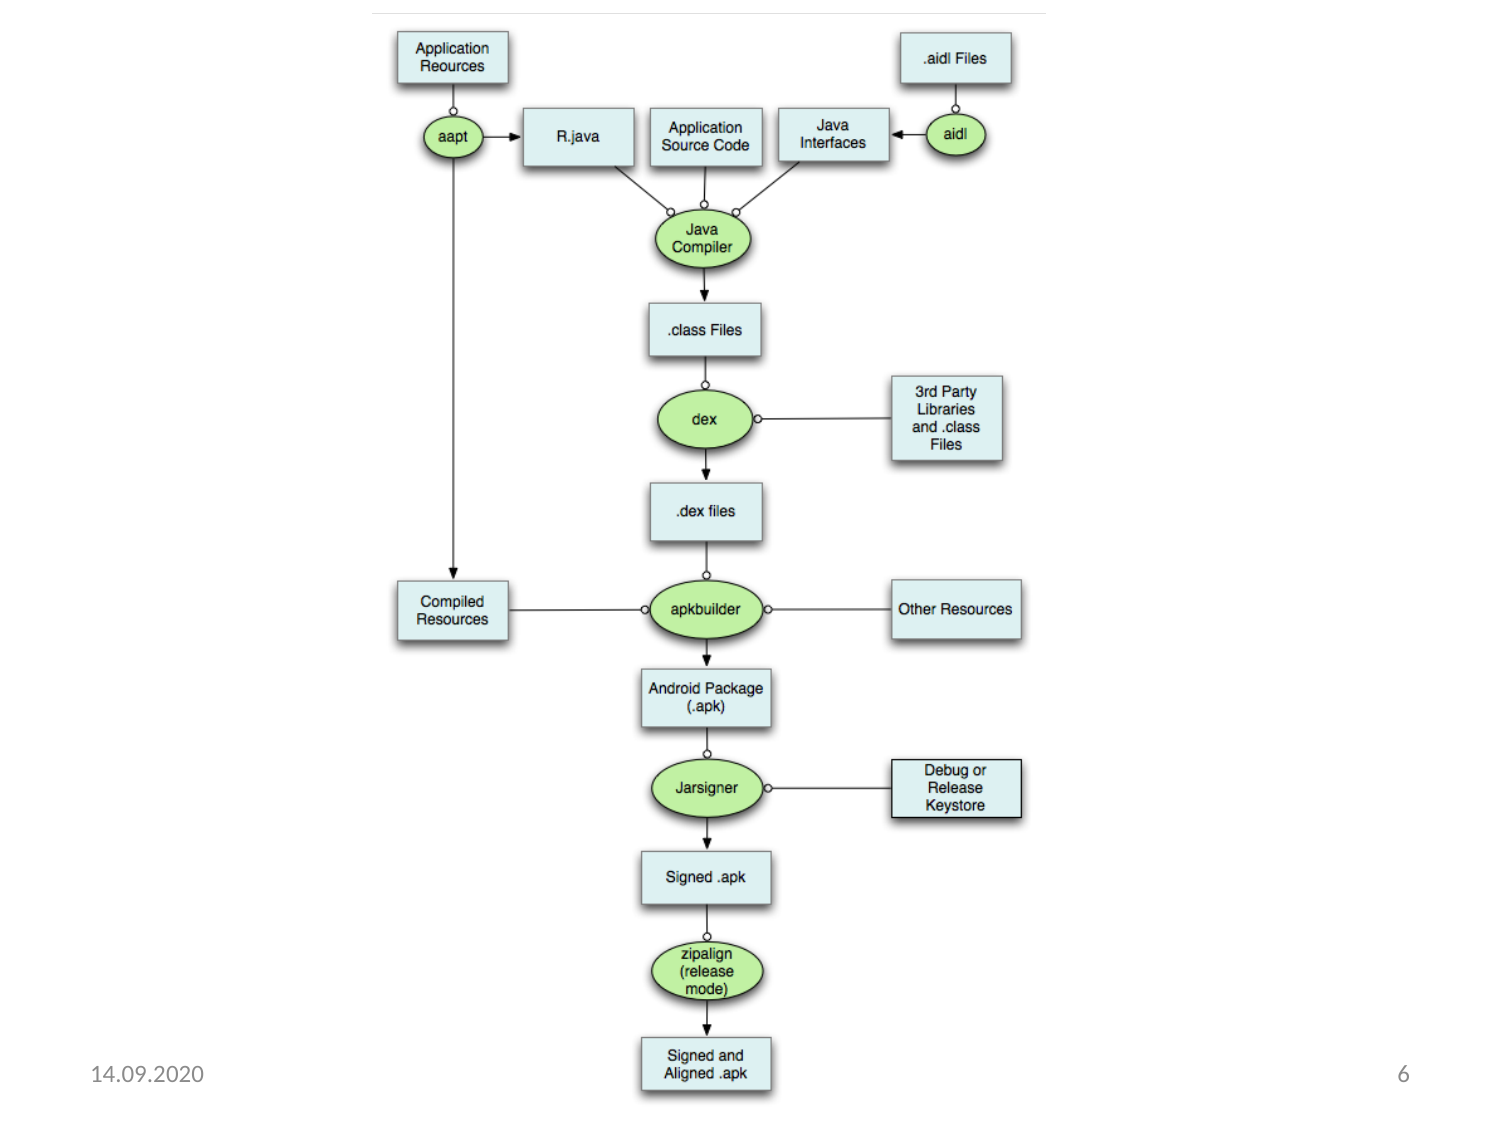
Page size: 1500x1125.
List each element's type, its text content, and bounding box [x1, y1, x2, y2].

picture [372, 11, 1046, 1120]
slide_number <number> [1074, 1042, 1425, 1103]
